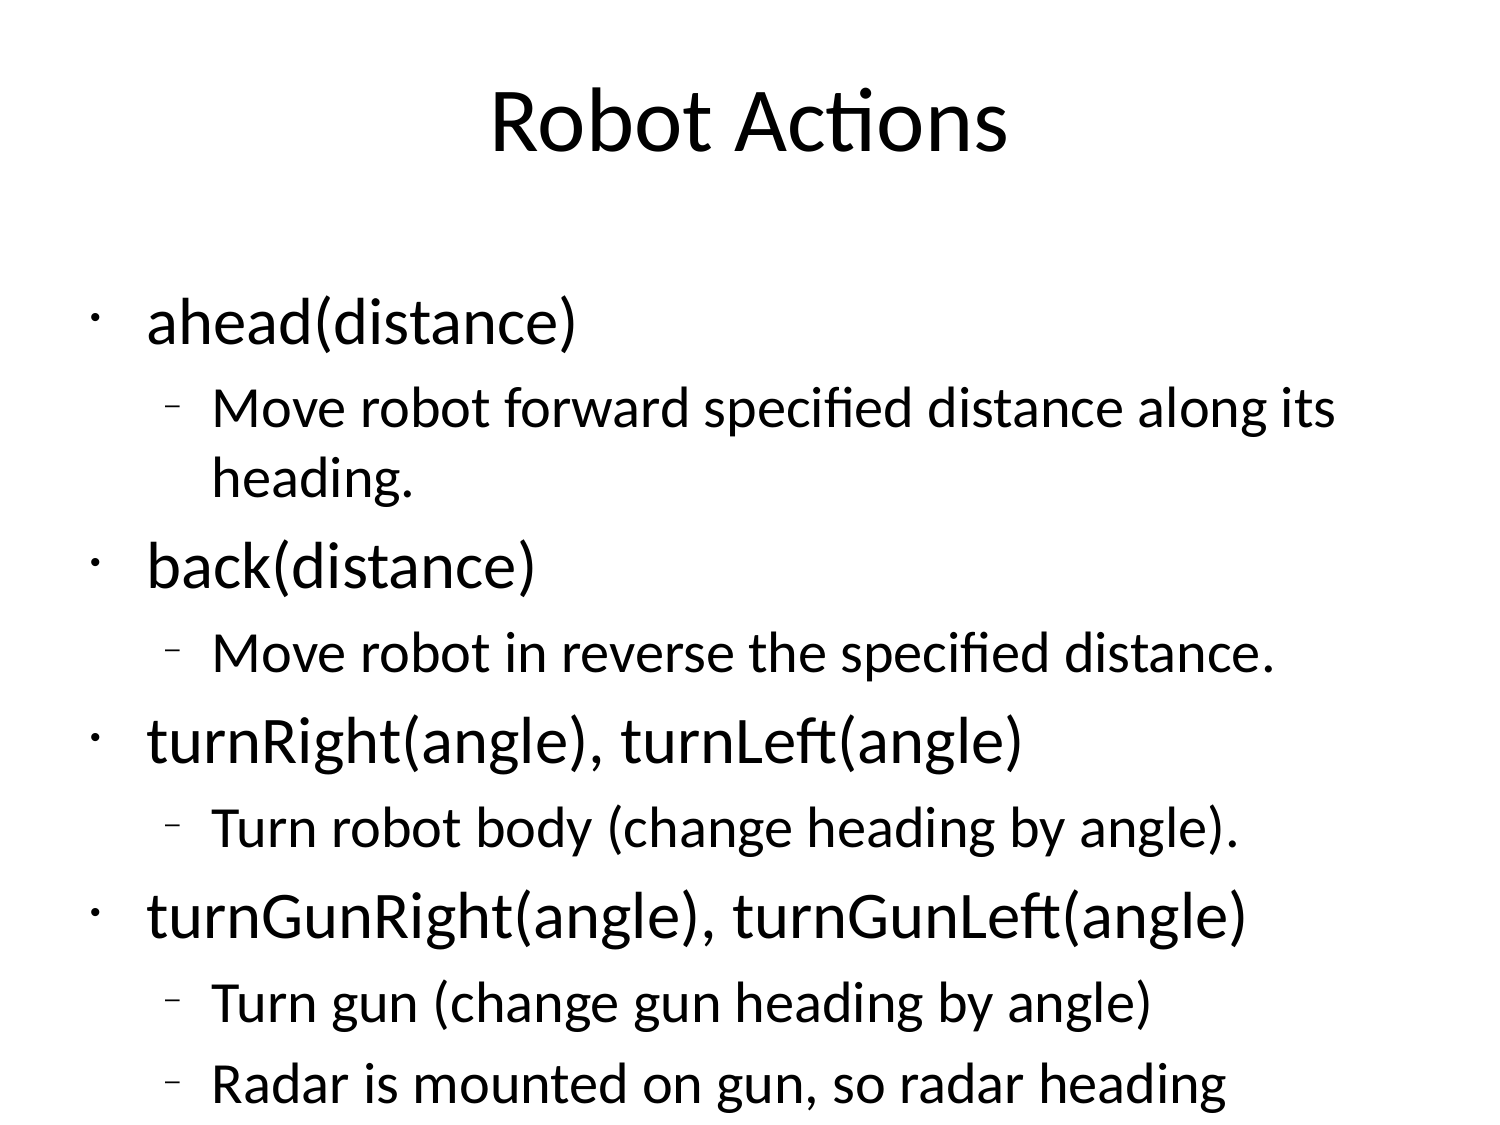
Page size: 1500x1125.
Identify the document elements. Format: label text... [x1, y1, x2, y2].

list ahead(distance) Move robot forward specified distance along its heading. back(distance) Move robot in reverse the specified distance. turnRight(angle), turnLeft(angle) Turn robot body (change heading by angle). turnGunRight(angle), turnGunLeft(angle) Turn gun (change gun heading by angle) Radar is mounted on gun, so radar heading changes. turnRadarRight(angle), turnRadarLeft(angle) Turn radar (change radar heading); don’t bother firing the gun when you see an opponent unless the radar heading and the gun heading are the same. [75, 262, 1425, 1125]
title Robot Actions [75, 45, 1425, 233]
